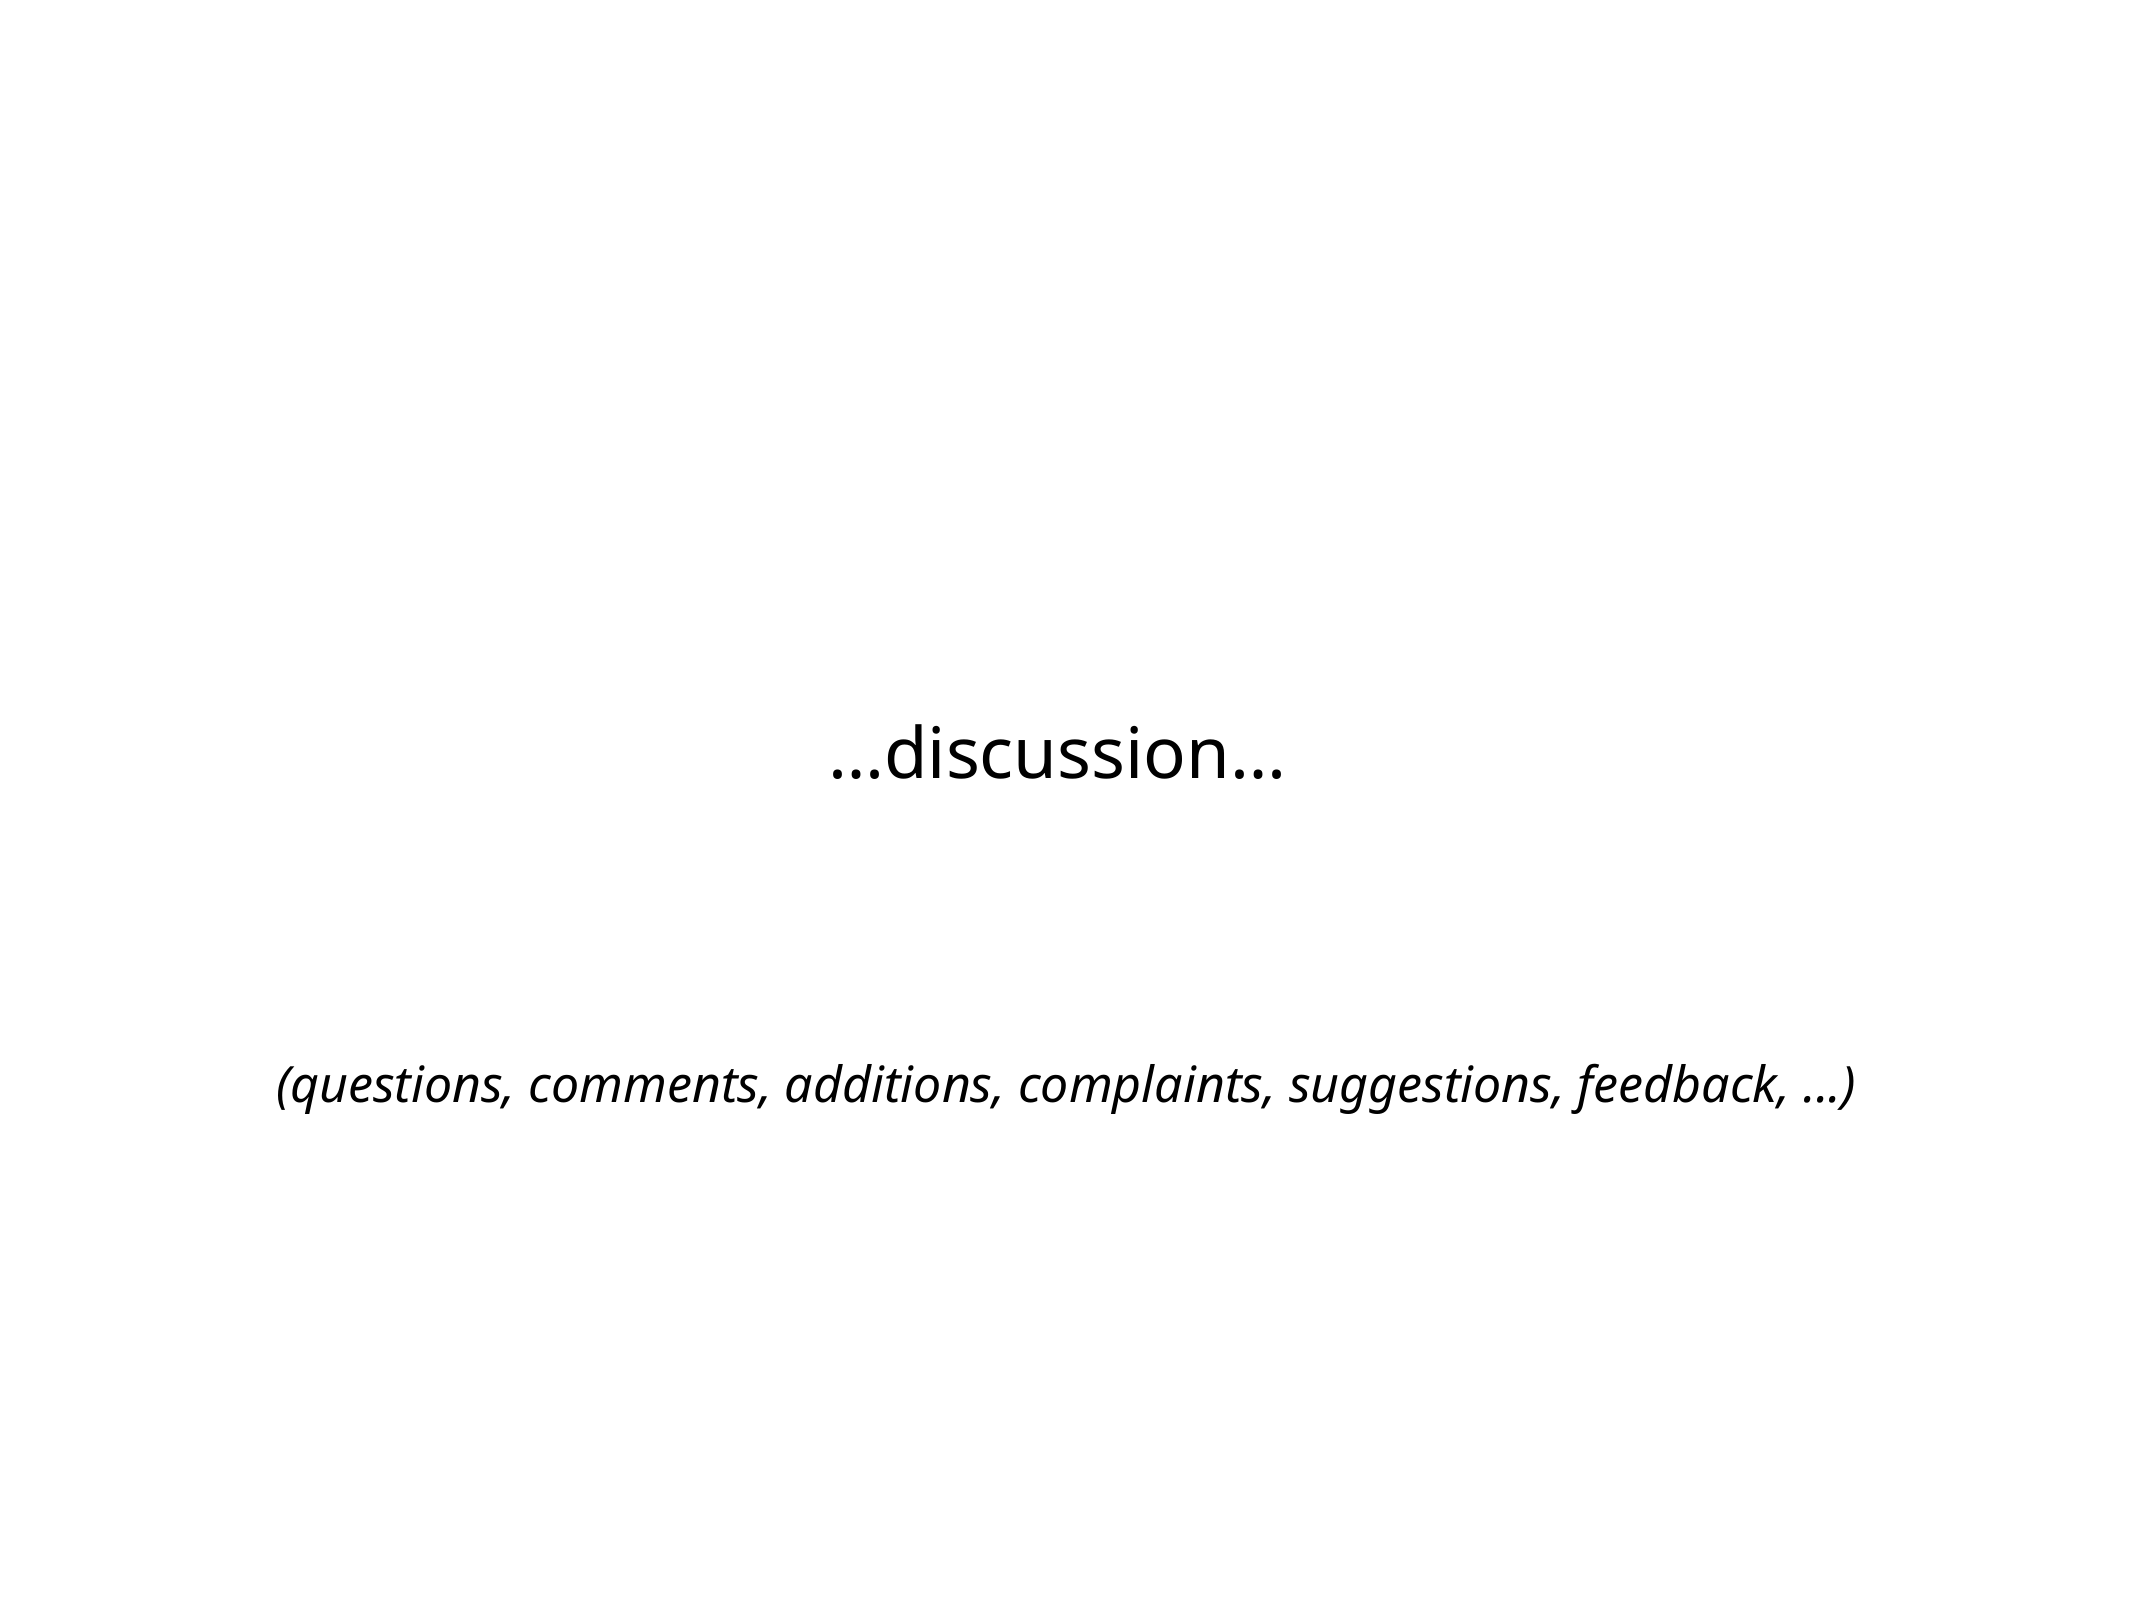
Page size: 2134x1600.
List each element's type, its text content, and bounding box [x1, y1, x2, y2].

list (questions, comments, additions, complaints, suggestions, feedback, ...) [0, 1043, 2134, 1120]
list …discussion… [208, 699, 1925, 800]
